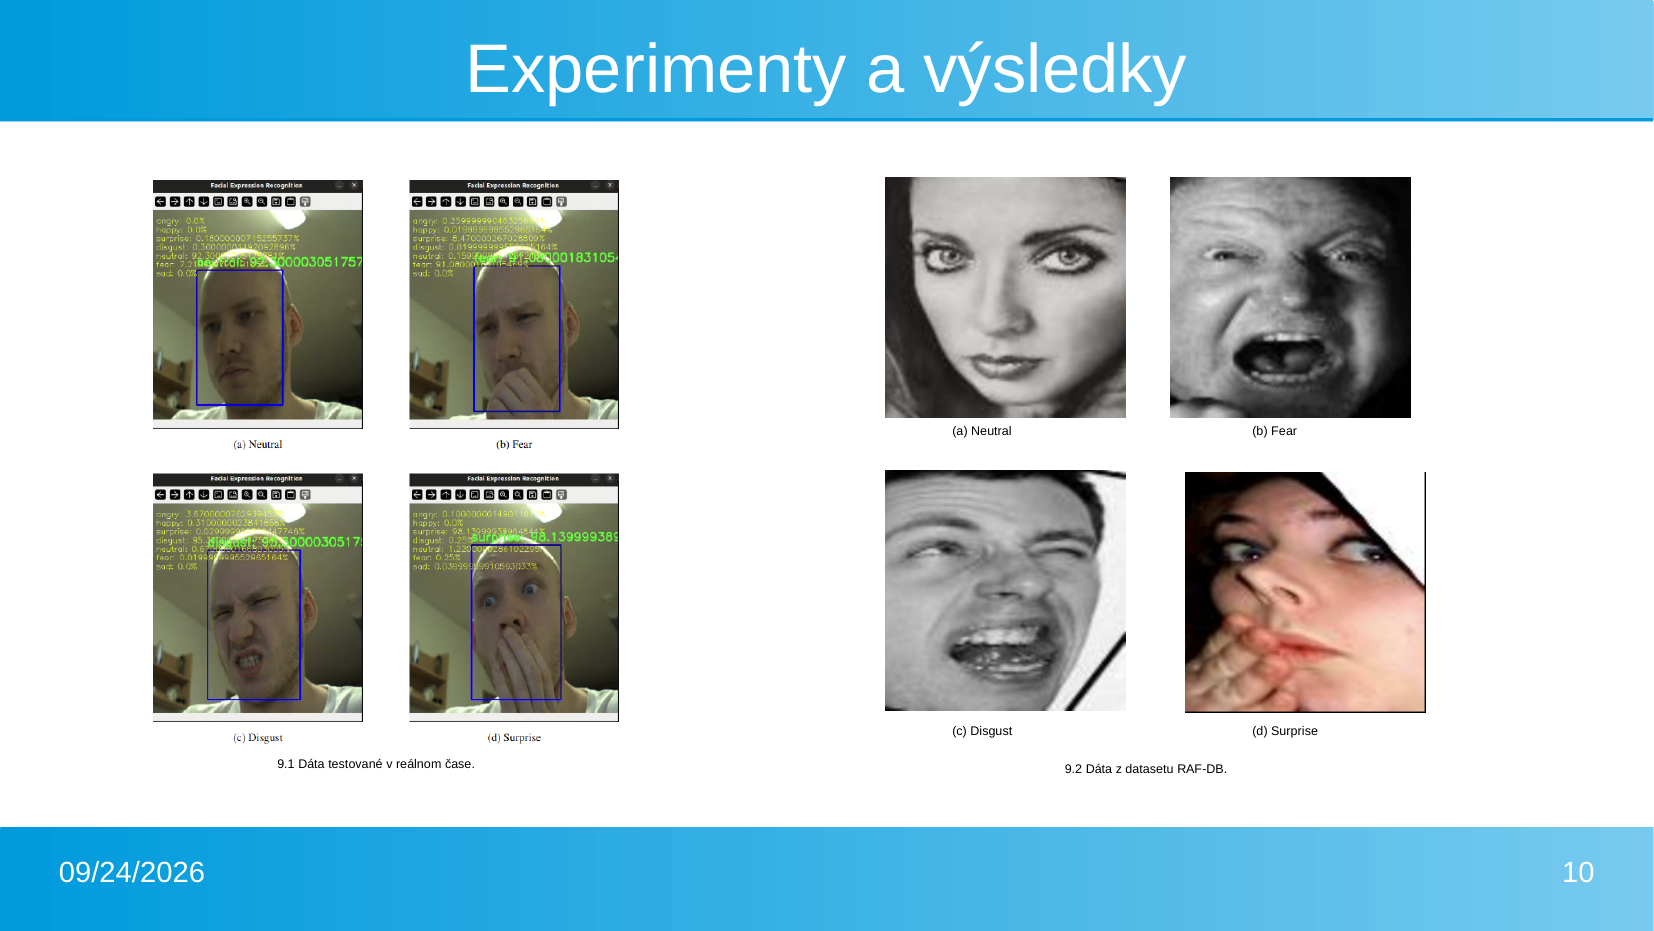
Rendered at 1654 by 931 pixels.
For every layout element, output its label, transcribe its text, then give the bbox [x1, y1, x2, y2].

text_box 9.2 Dáta z datasetu RAF-DB. [1050, 754, 1276, 788]
picture [150, 176, 621, 751]
text_box (d) Surprise [1237, 717, 1463, 751]
title Experimenty a výsledky [59, 29, 1595, 108]
picture [885, 470, 1126, 711]
picture [1170, 177, 1411, 418]
picture [885, 177, 1126, 418]
text_box (a) Neutral [937, 417, 1163, 451]
text_box (c) Disgust [937, 717, 1163, 751]
text_box (b) Fear [1237, 417, 1463, 451]
text_box 9.1 Dáta testované v reálnom čase. [262, 750, 526, 793]
picture [1185, 472, 1426, 713]
